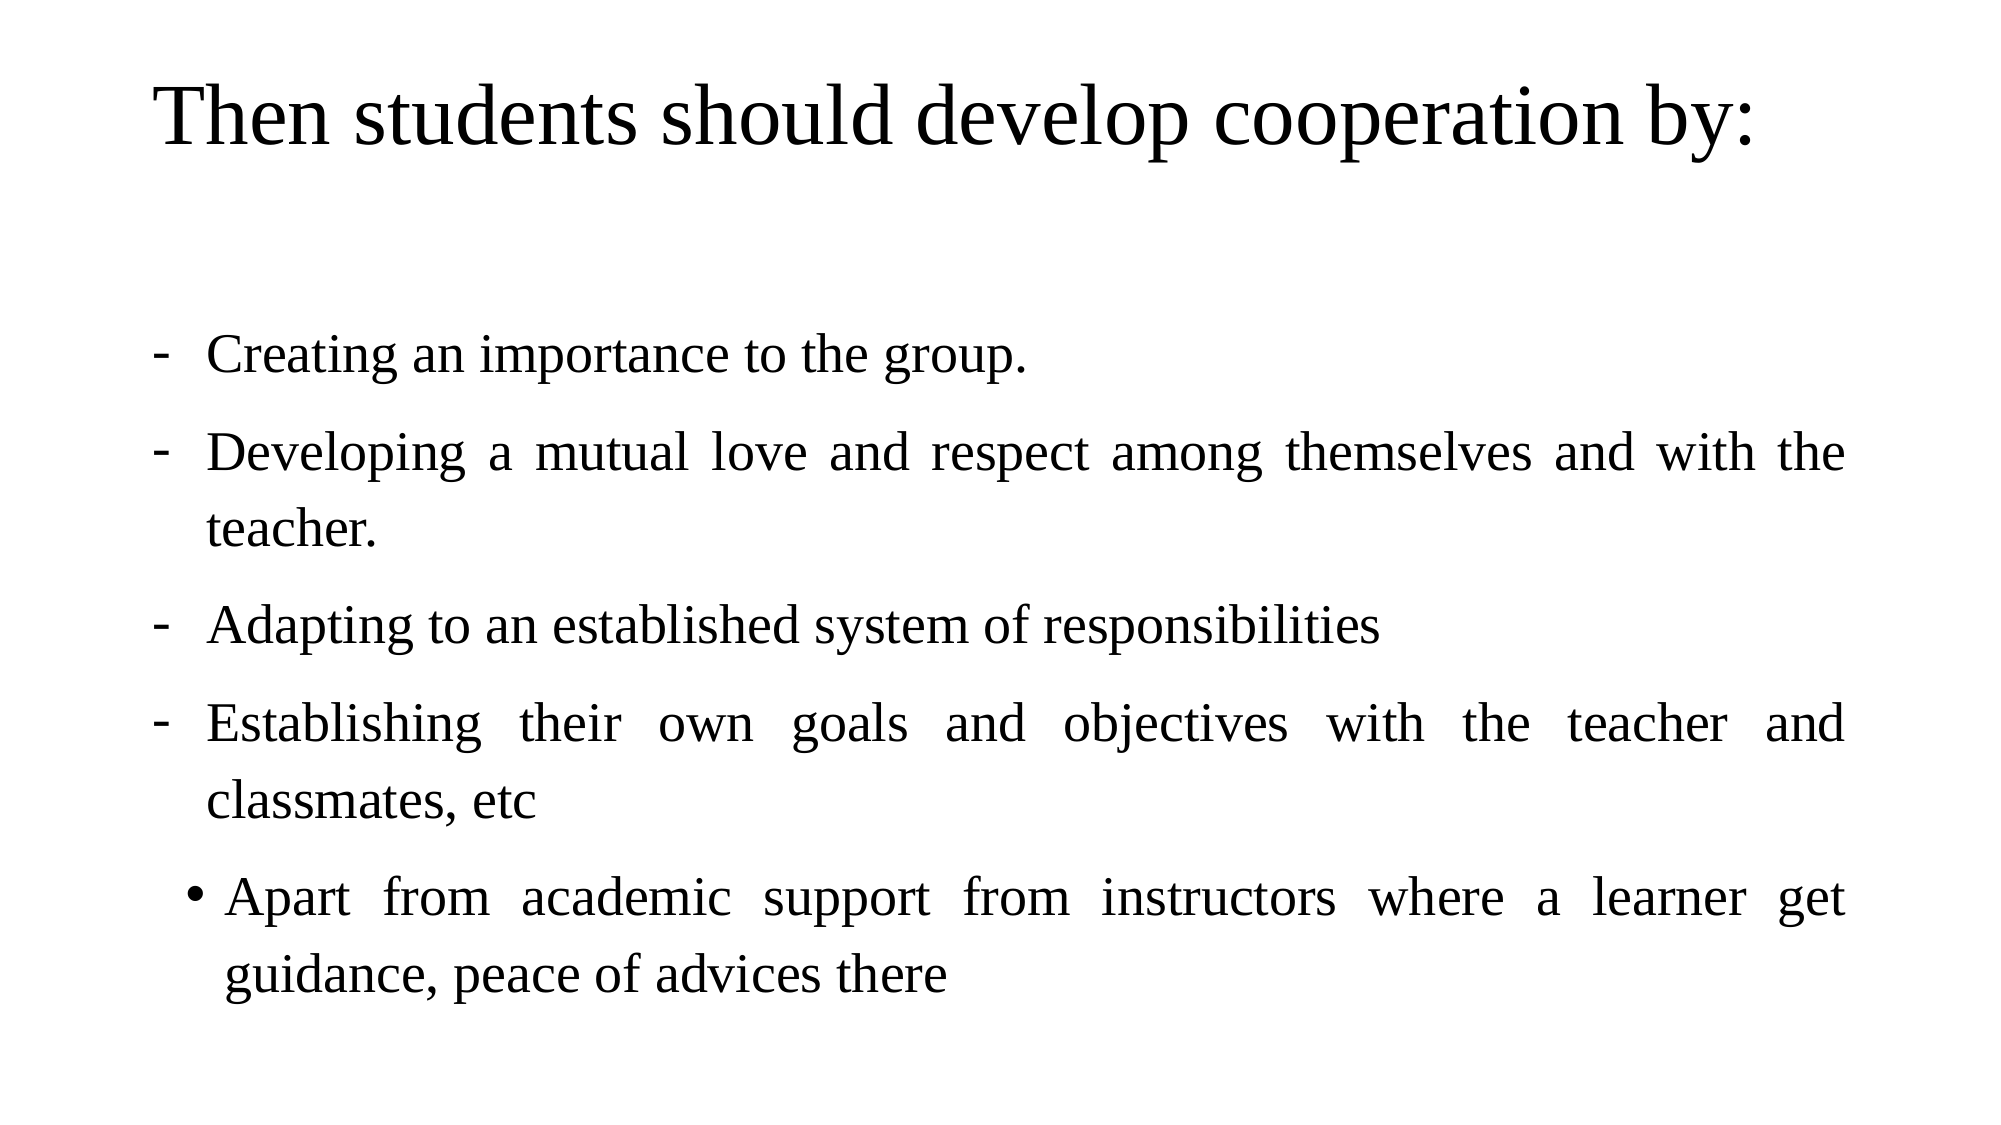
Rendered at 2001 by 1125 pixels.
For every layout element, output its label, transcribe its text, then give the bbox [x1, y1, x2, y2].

title Then students should develop cooperation by: [137, 59, 1863, 278]
list Creating an importance to the group. Developing a mutual love and respect among themselves and with the teacher. Adapting to an established system of responsibilities Establishing their own goals and objectives with the teacher and classmates, etc Apart from academic support from instructors where a learner get guidance, peace of advices there [137, 299, 1863, 1014]
